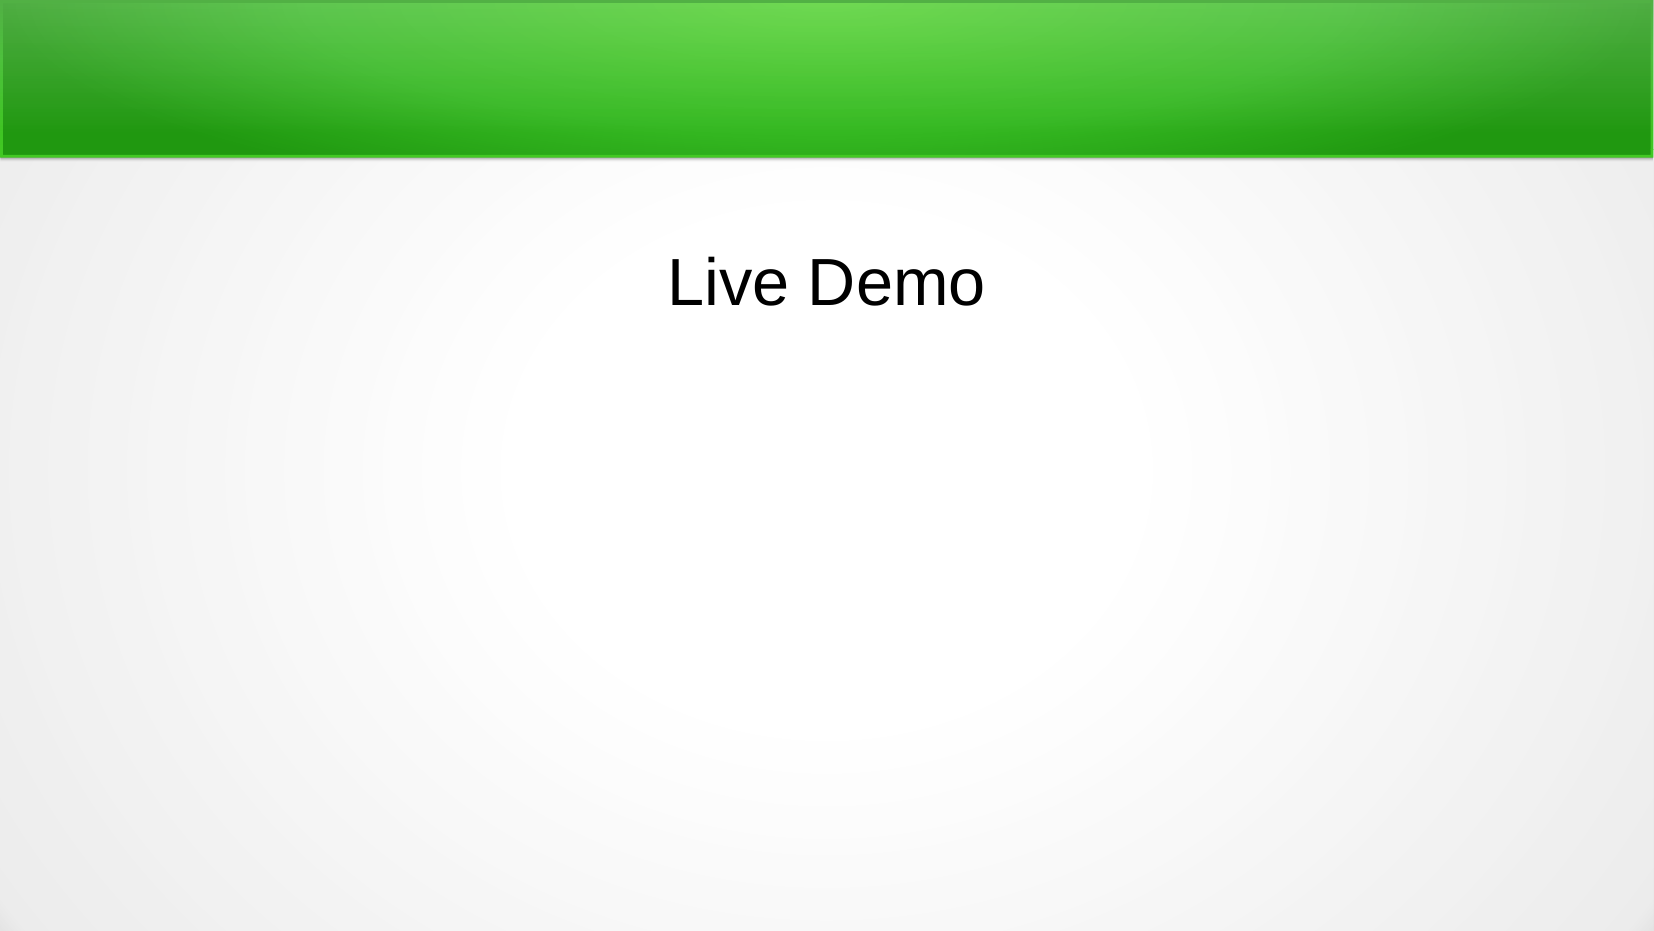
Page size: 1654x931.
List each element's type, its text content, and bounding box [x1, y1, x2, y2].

subtitle Live Demo [82, 35, 1571, 529]
